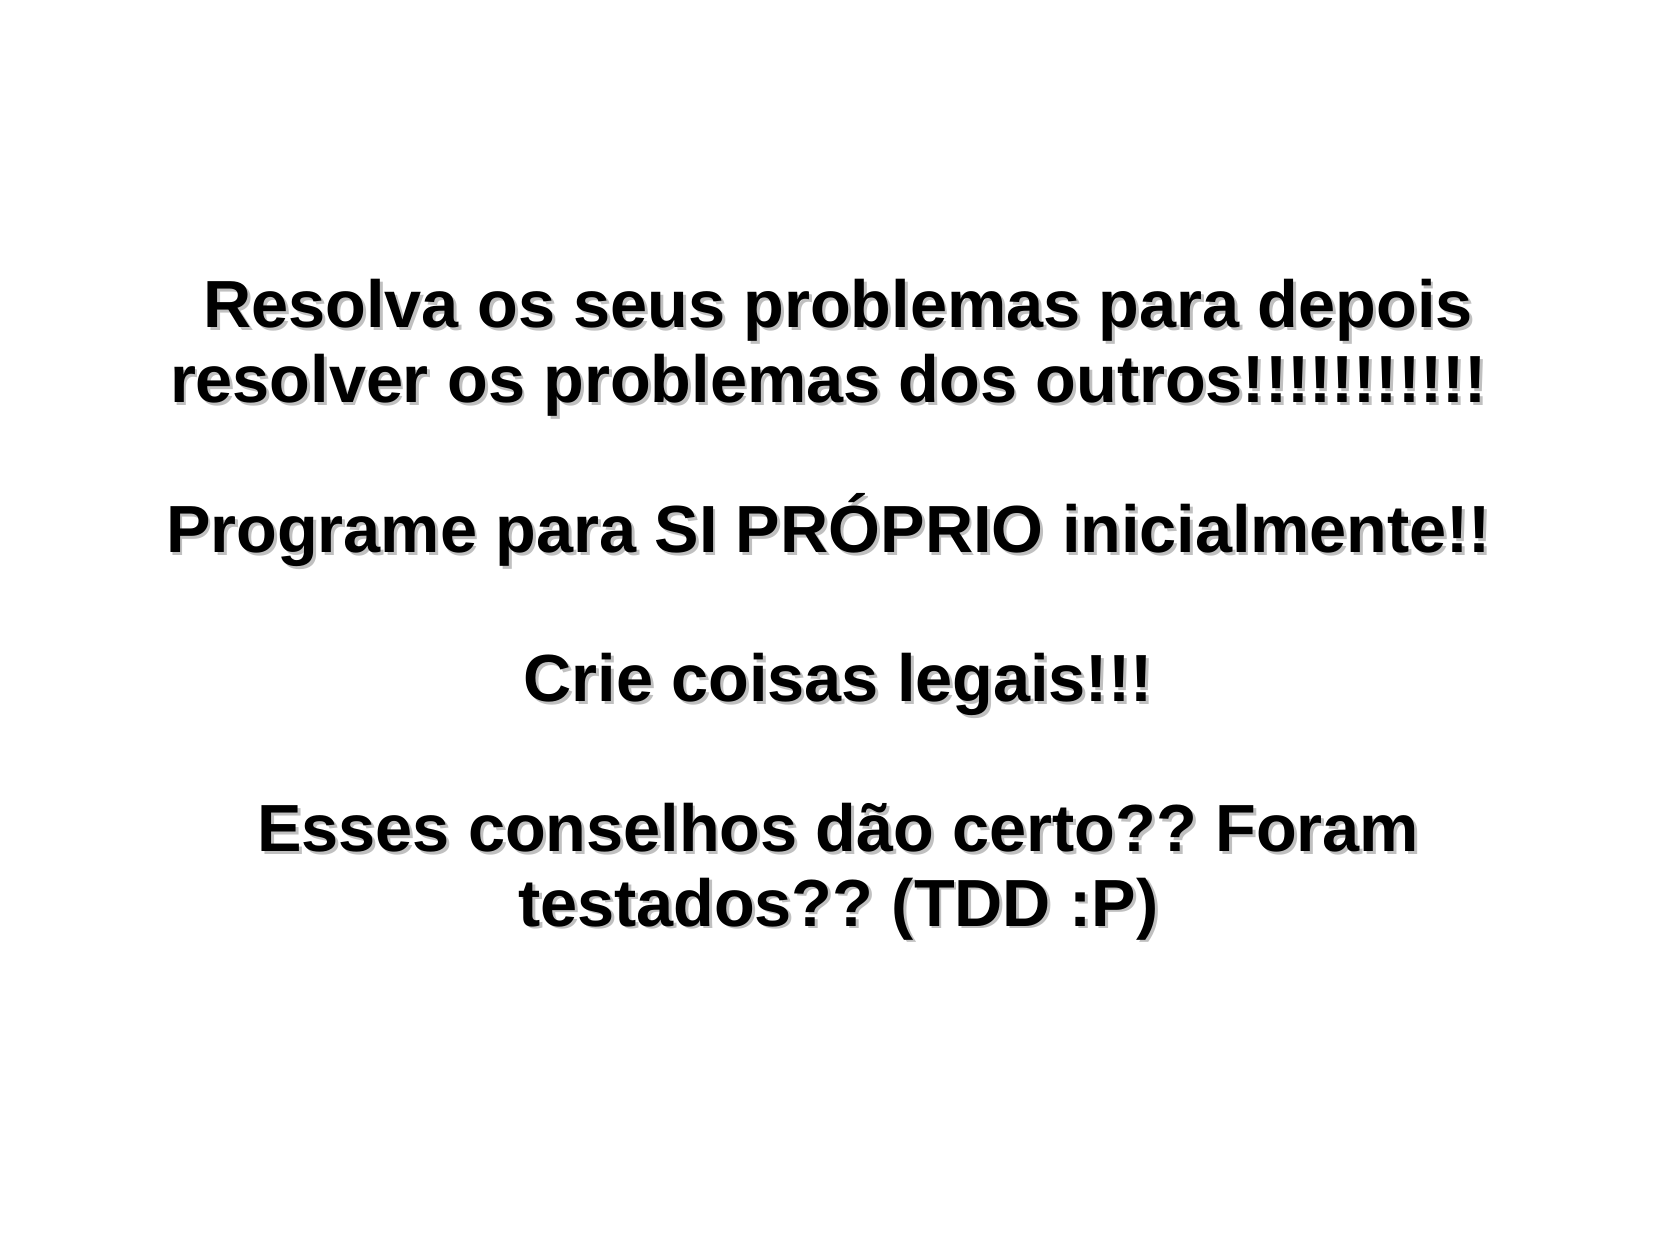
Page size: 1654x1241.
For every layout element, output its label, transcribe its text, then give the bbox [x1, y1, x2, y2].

text_box Resolva os seus problemas para depois resolver os problemas dos outros!!!!!!!!!!! Programe para SI PRÓPRIO inicialmente!! Crie coisas legais!!! Esses conselhos dão certo?? Foram testados?? (TDD :P) [94, 260, 1583, 944]
